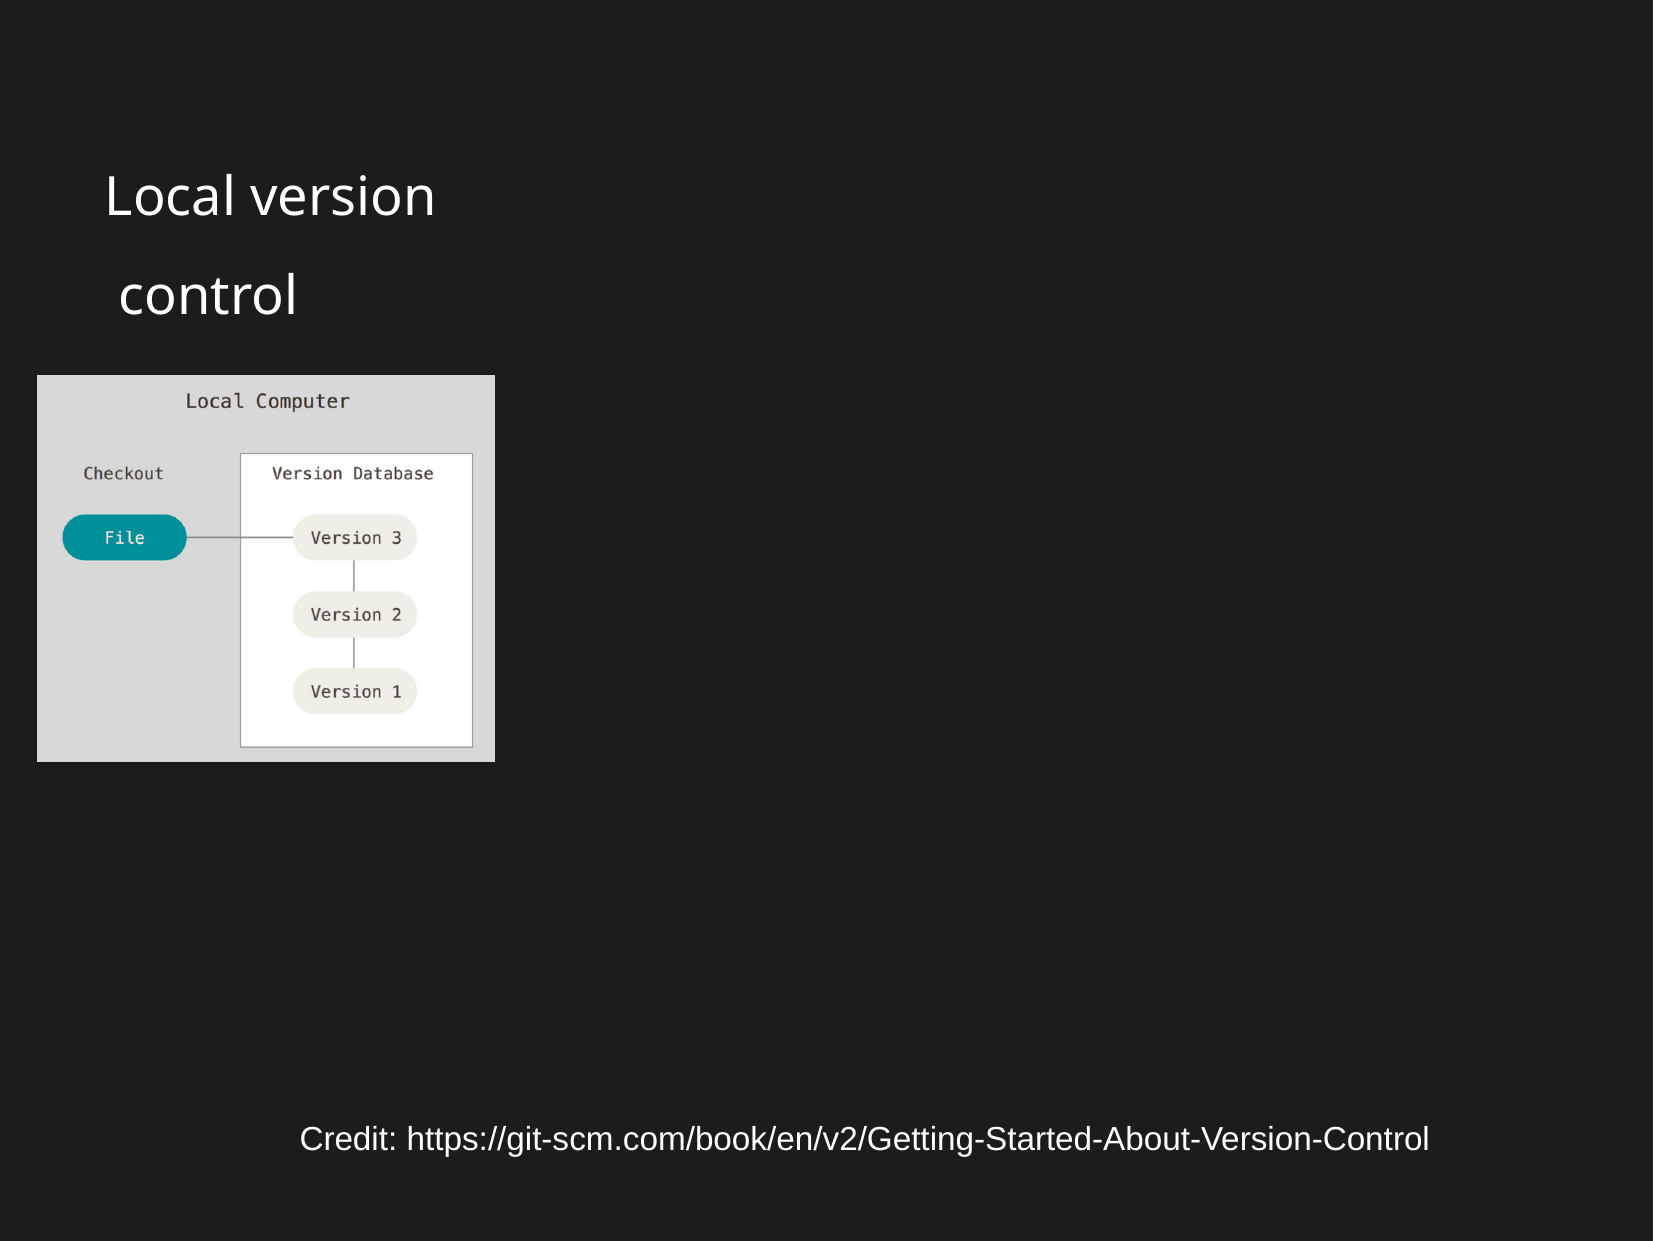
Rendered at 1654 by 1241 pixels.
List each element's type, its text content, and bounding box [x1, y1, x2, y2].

text_box Local version control [89, 150, 466, 363]
picture [37, 375, 495, 762]
text_box Credit: https://git-scm.com/book/en/v2/Getting-Started-About-Version-Control [284, 1113, 1468, 1171]
